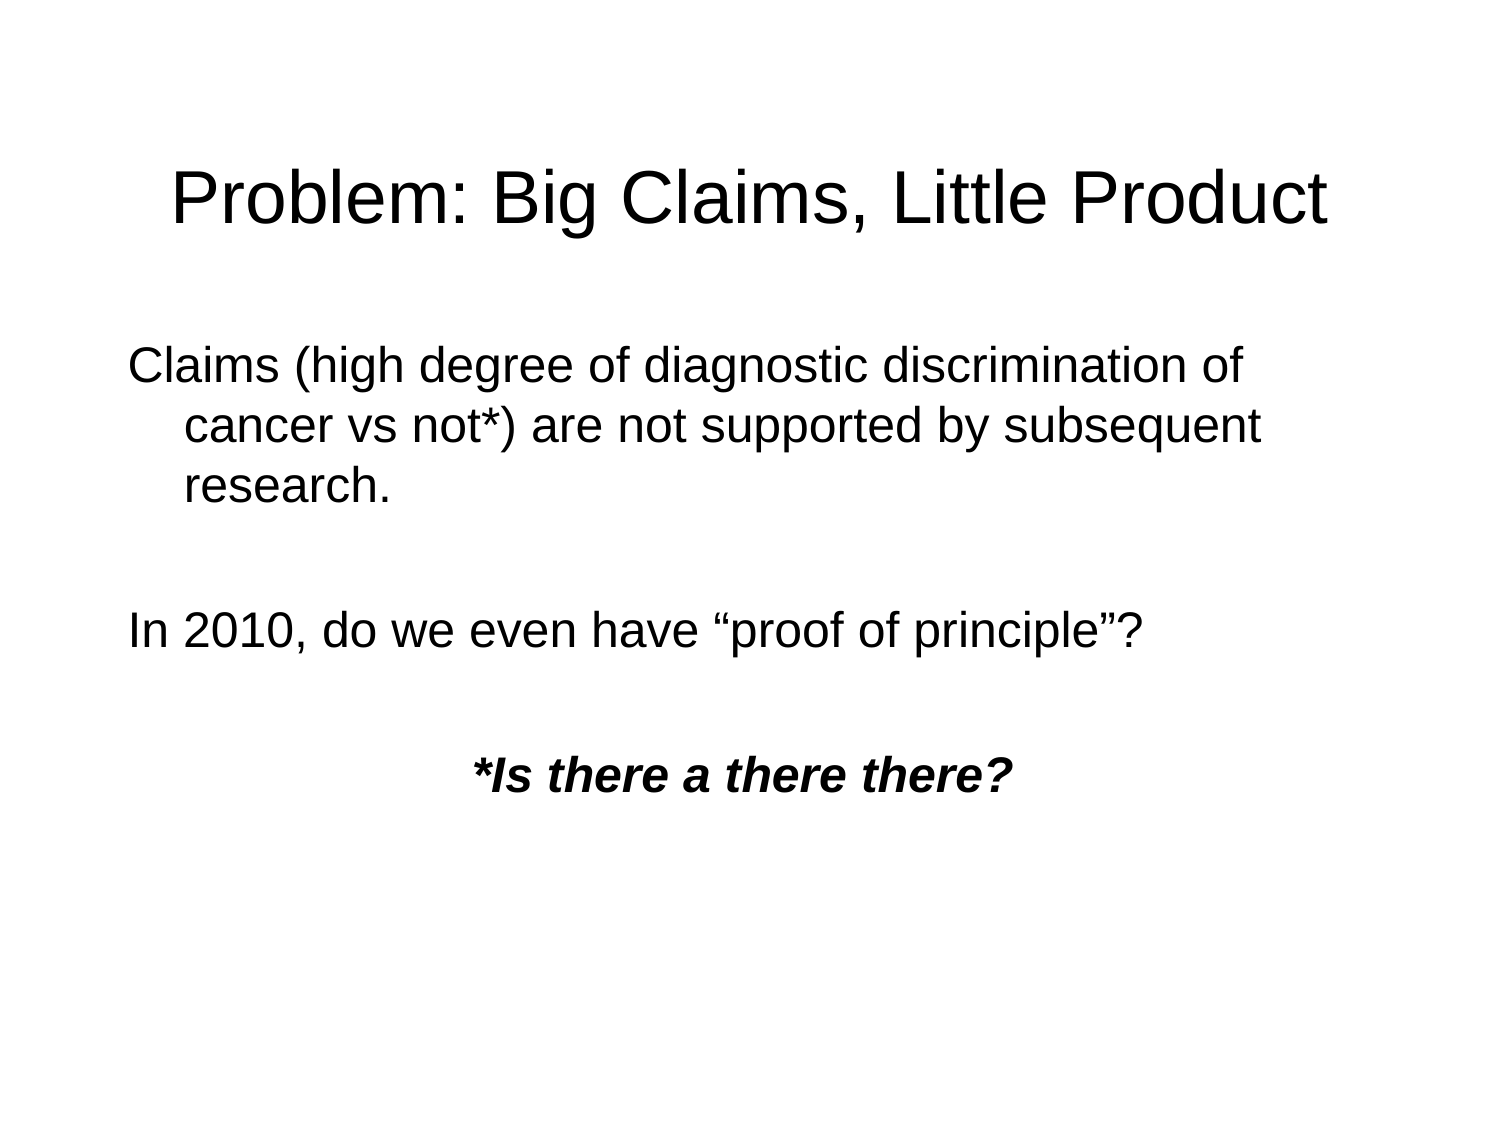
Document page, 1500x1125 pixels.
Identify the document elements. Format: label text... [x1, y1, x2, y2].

title Problem: Big Claims, Little Product [112, 99, 1388, 288]
list Claims (high degree of diagnostic discrimination of cancer vs not*) are not supported by subsequent research. In 2010, do we even have “proof of principle”? *Is there a there there? [112, 324, 1388, 1000]
